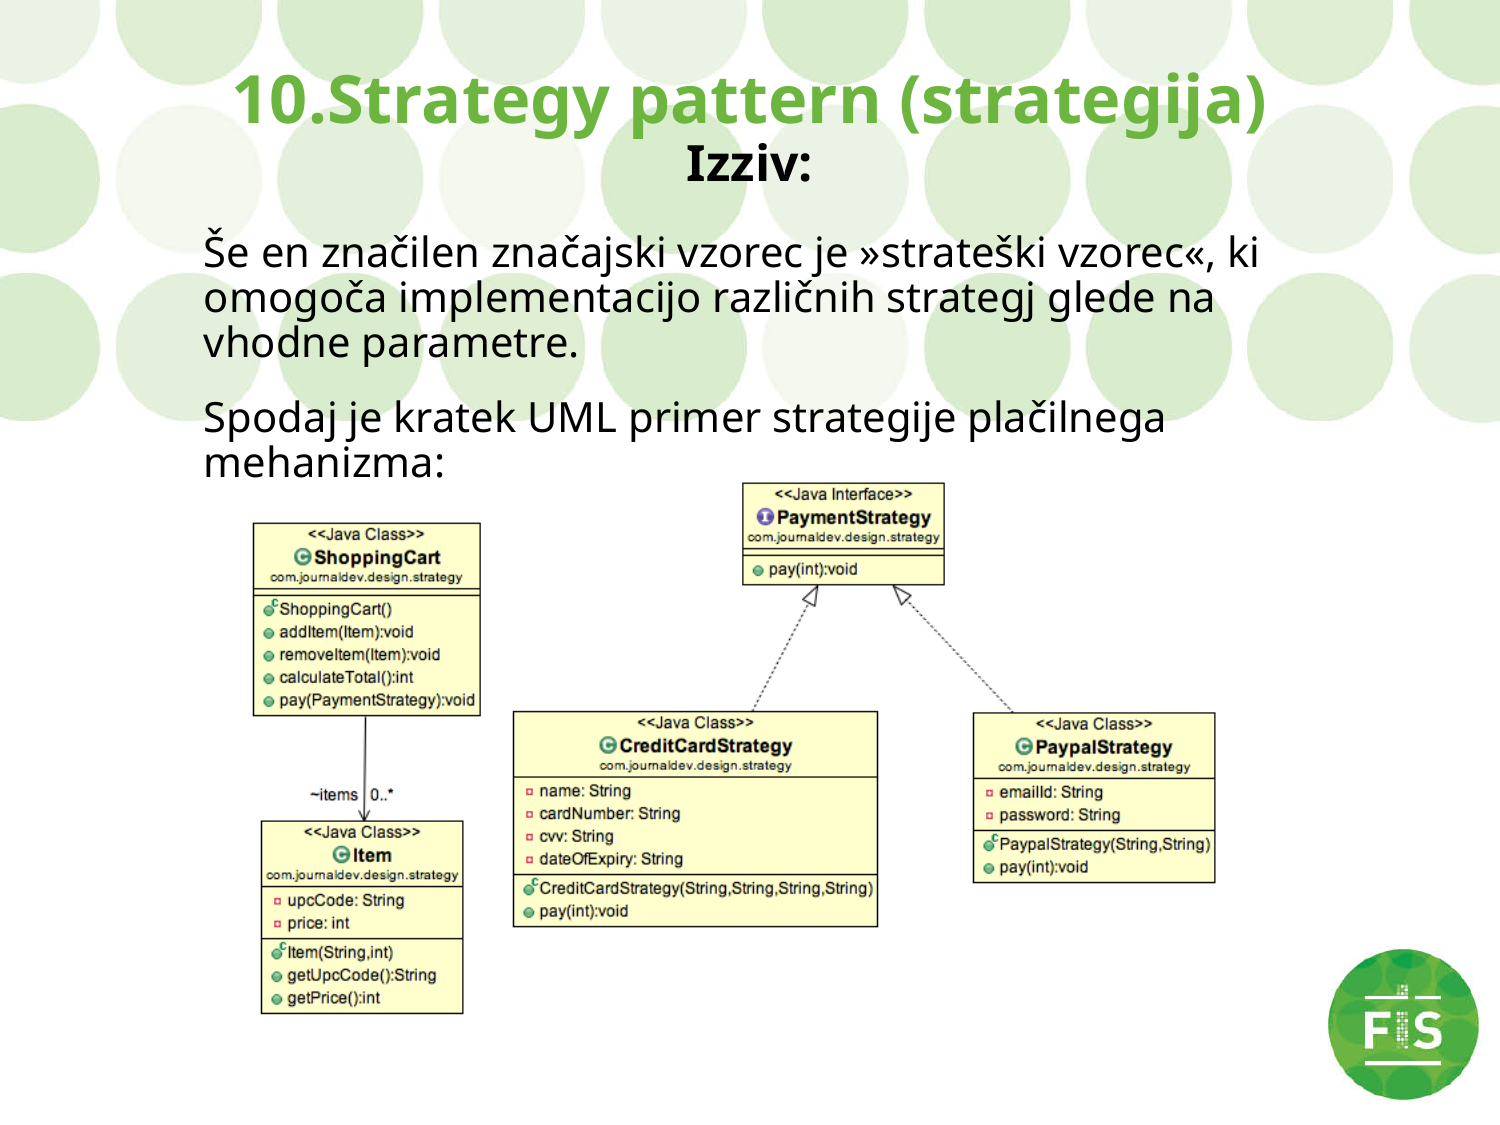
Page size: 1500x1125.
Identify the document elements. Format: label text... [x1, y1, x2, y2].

picture [0, 0, 1500, 1125]
title 10.Strategy pattern (strategija) Izziv: [75, 59, 1425, 233]
list Še en značilen značajski vzorec je »strateški vzorec«, ki omogoča implementacijo različnih strategj glede na vhodne parametre. Spodaj je kratek UML primer strategije plačilnega mehanizma: [118, 224, 1323, 473]
